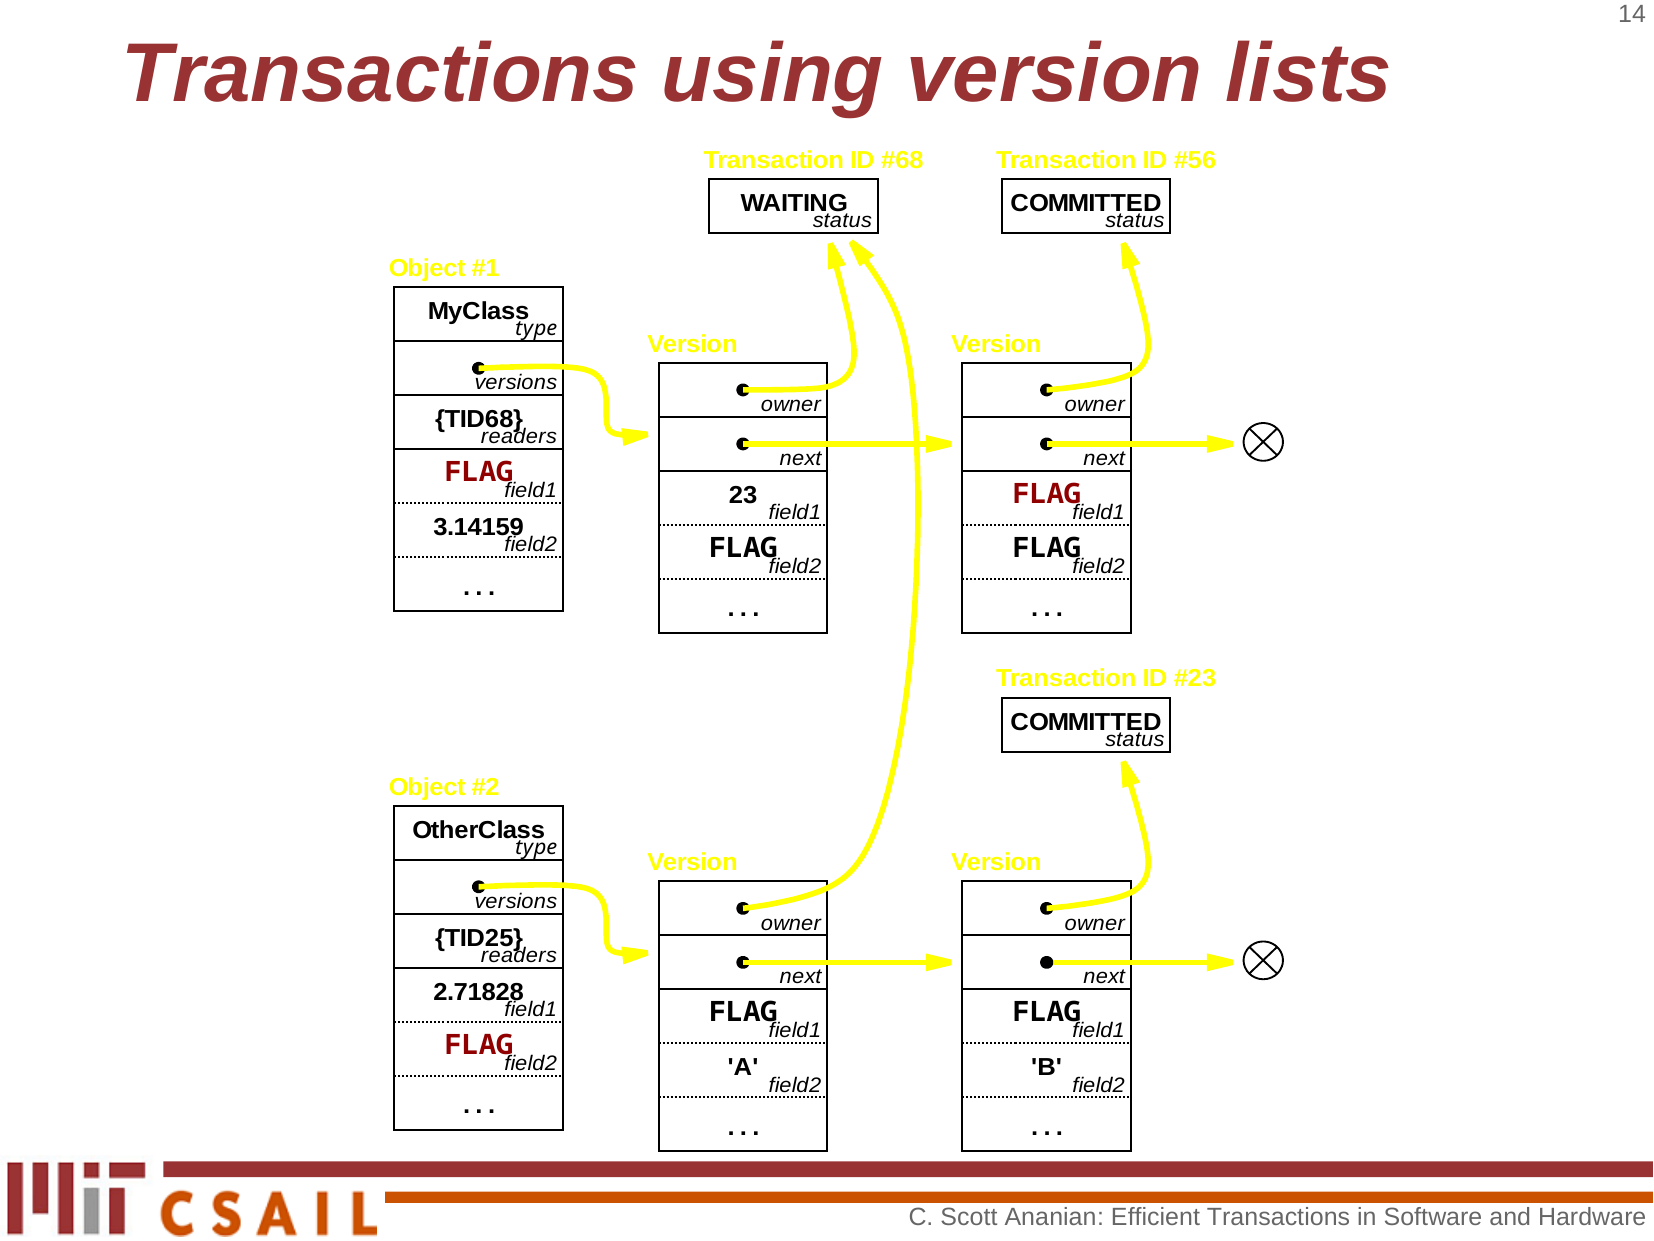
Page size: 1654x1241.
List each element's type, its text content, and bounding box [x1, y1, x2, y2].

picture [380, 139, 1290, 1159]
title Transactions using version lists [121, 0, 1534, 146]
picture [0, 1155, 377, 1237]
